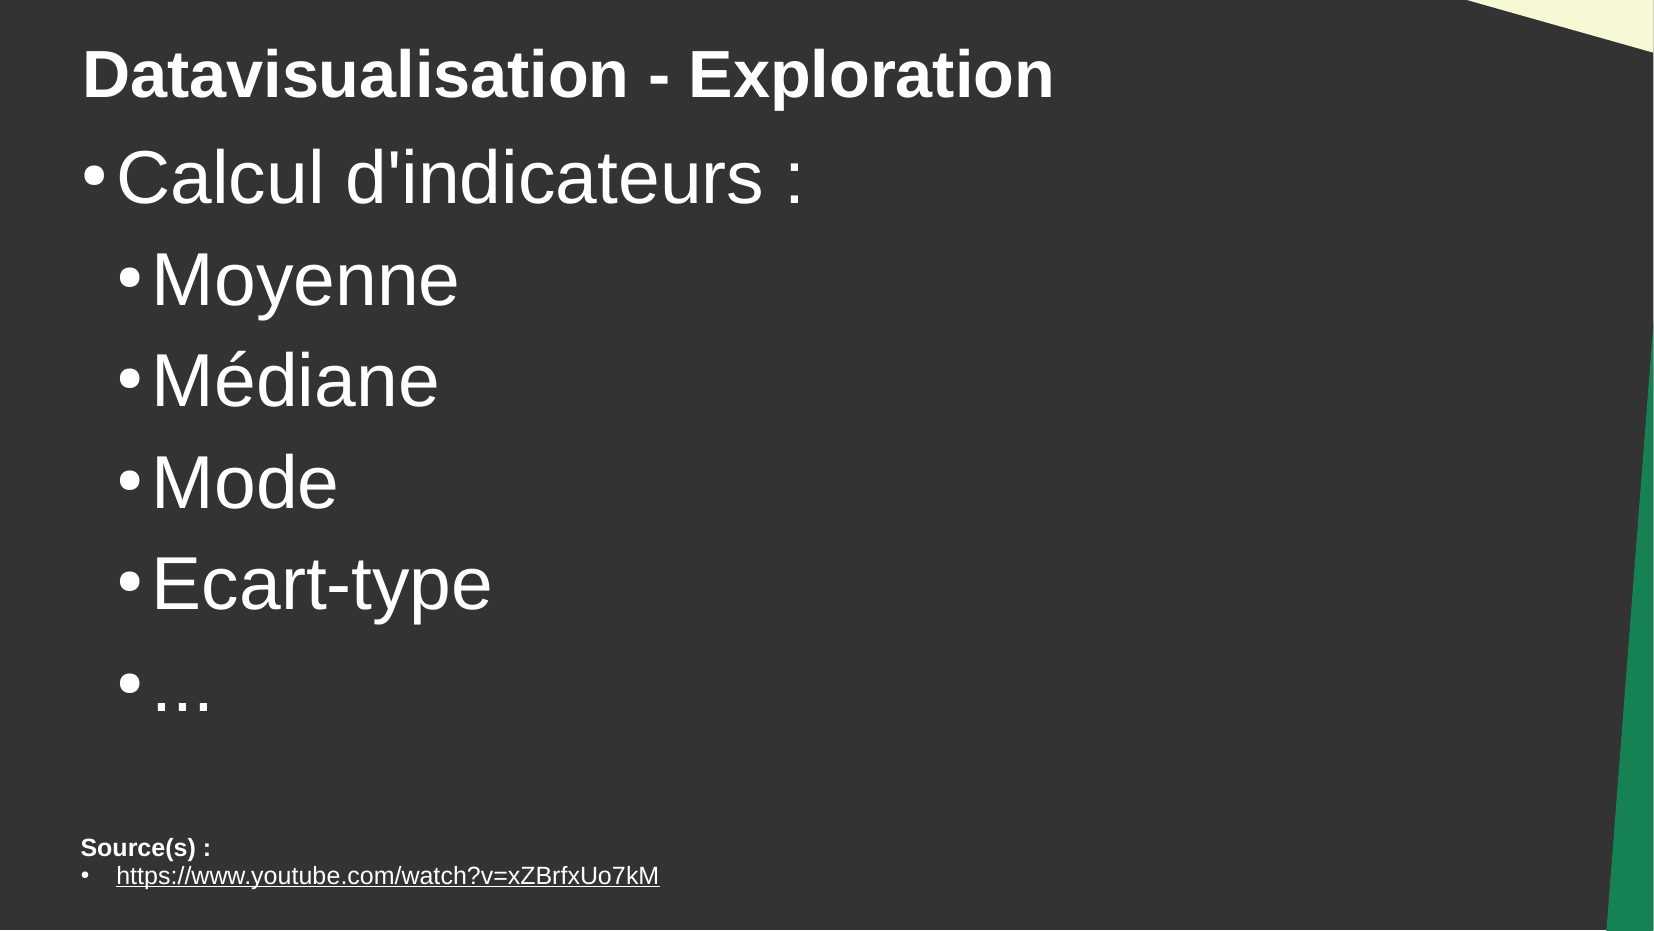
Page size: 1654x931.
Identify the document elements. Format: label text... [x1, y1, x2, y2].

text_box [1466, 0, 1654, 53]
text_box Source(s) : https://www.youtube.com/watch?v=xZBrfxUo7kM [65, 826, 1483, 926]
text_box [1606, 315, 1654, 931]
list Calcul d'indicateurs : Moyenne Médiane Mode Ecart-type ... [80, 135, 1560, 762]
title Datavisualisation - Exploration [82, 37, 1571, 122]
